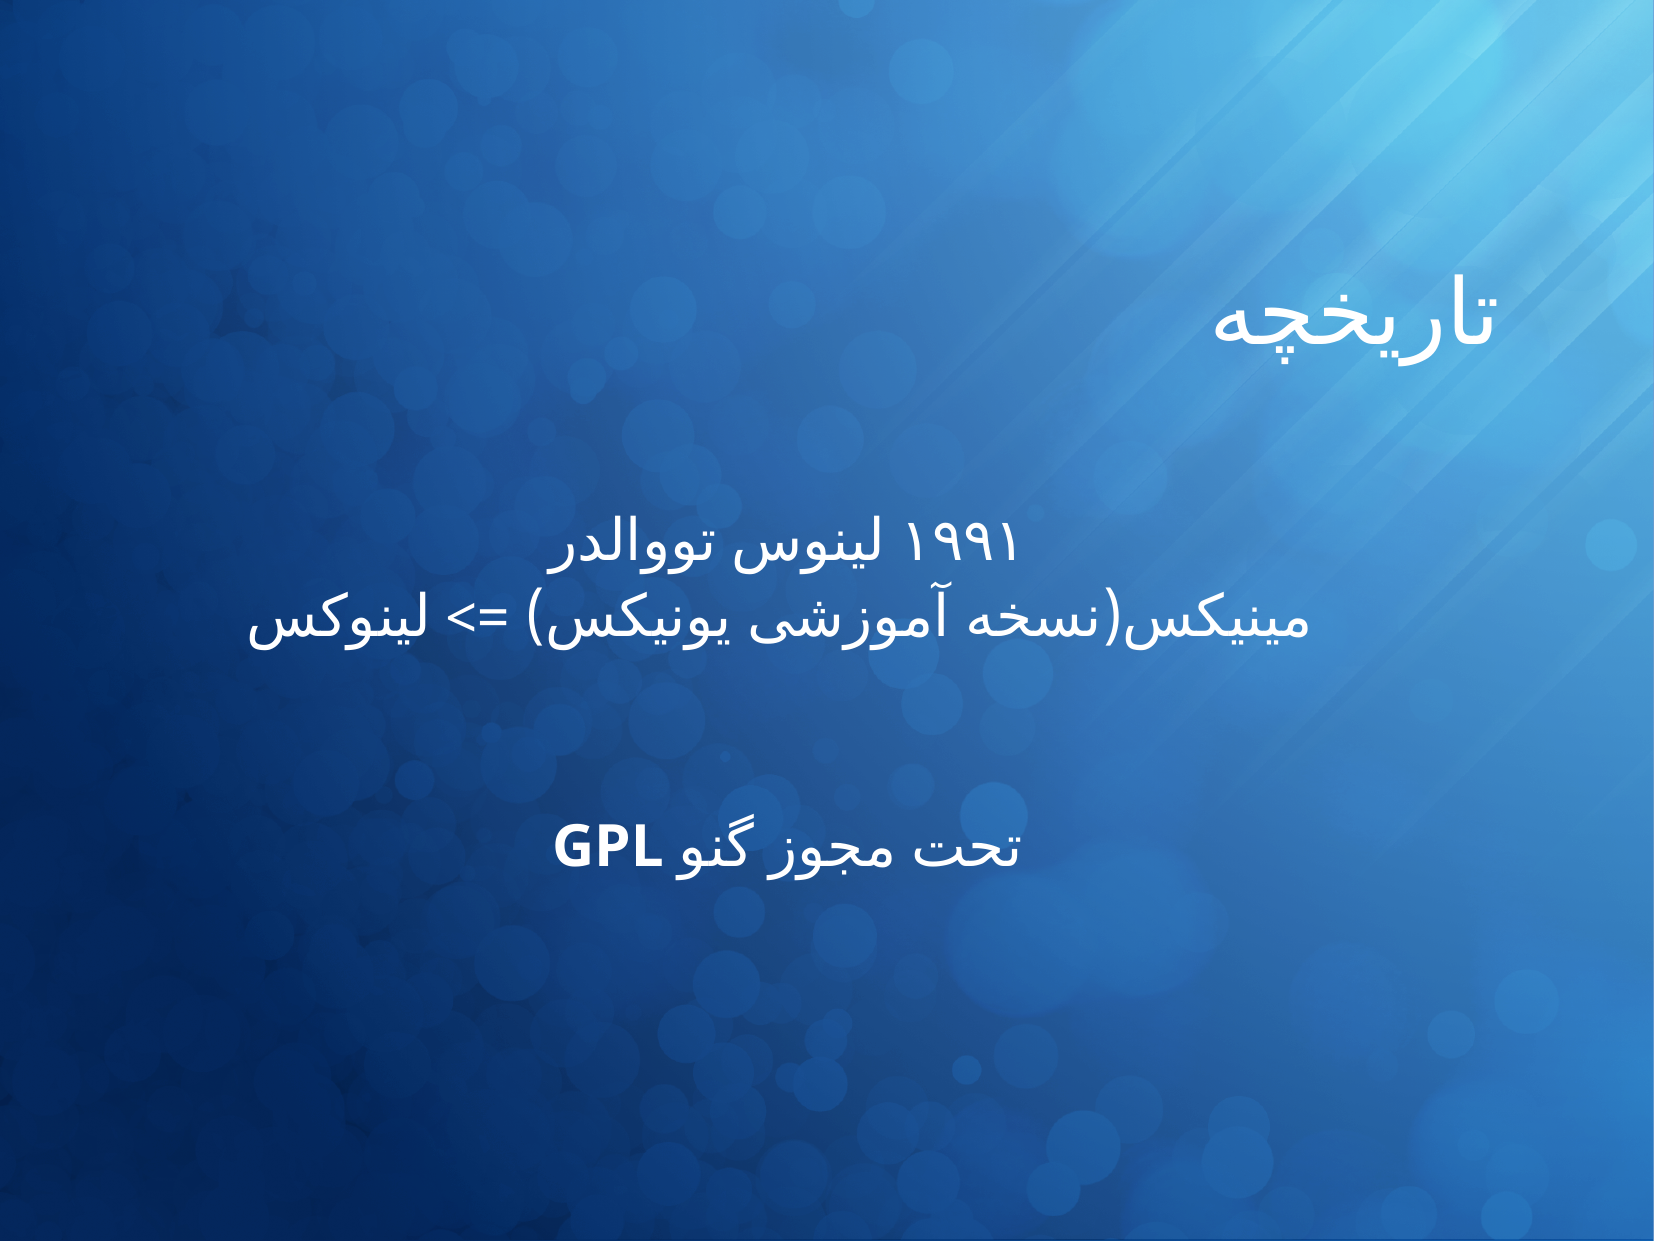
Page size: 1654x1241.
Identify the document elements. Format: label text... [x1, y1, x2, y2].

title تاریخچه [112, 237, 1501, 406]
title تحت مجوز گنو GPL [150, 756, 1426, 938]
picture [0, 0, 1654, 1241]
title ۱۹۹۱ لینوس تووالدر مینیکس(نسخه آموزشی یونیکس) => لینوکس [150, 493, 1426, 676]
